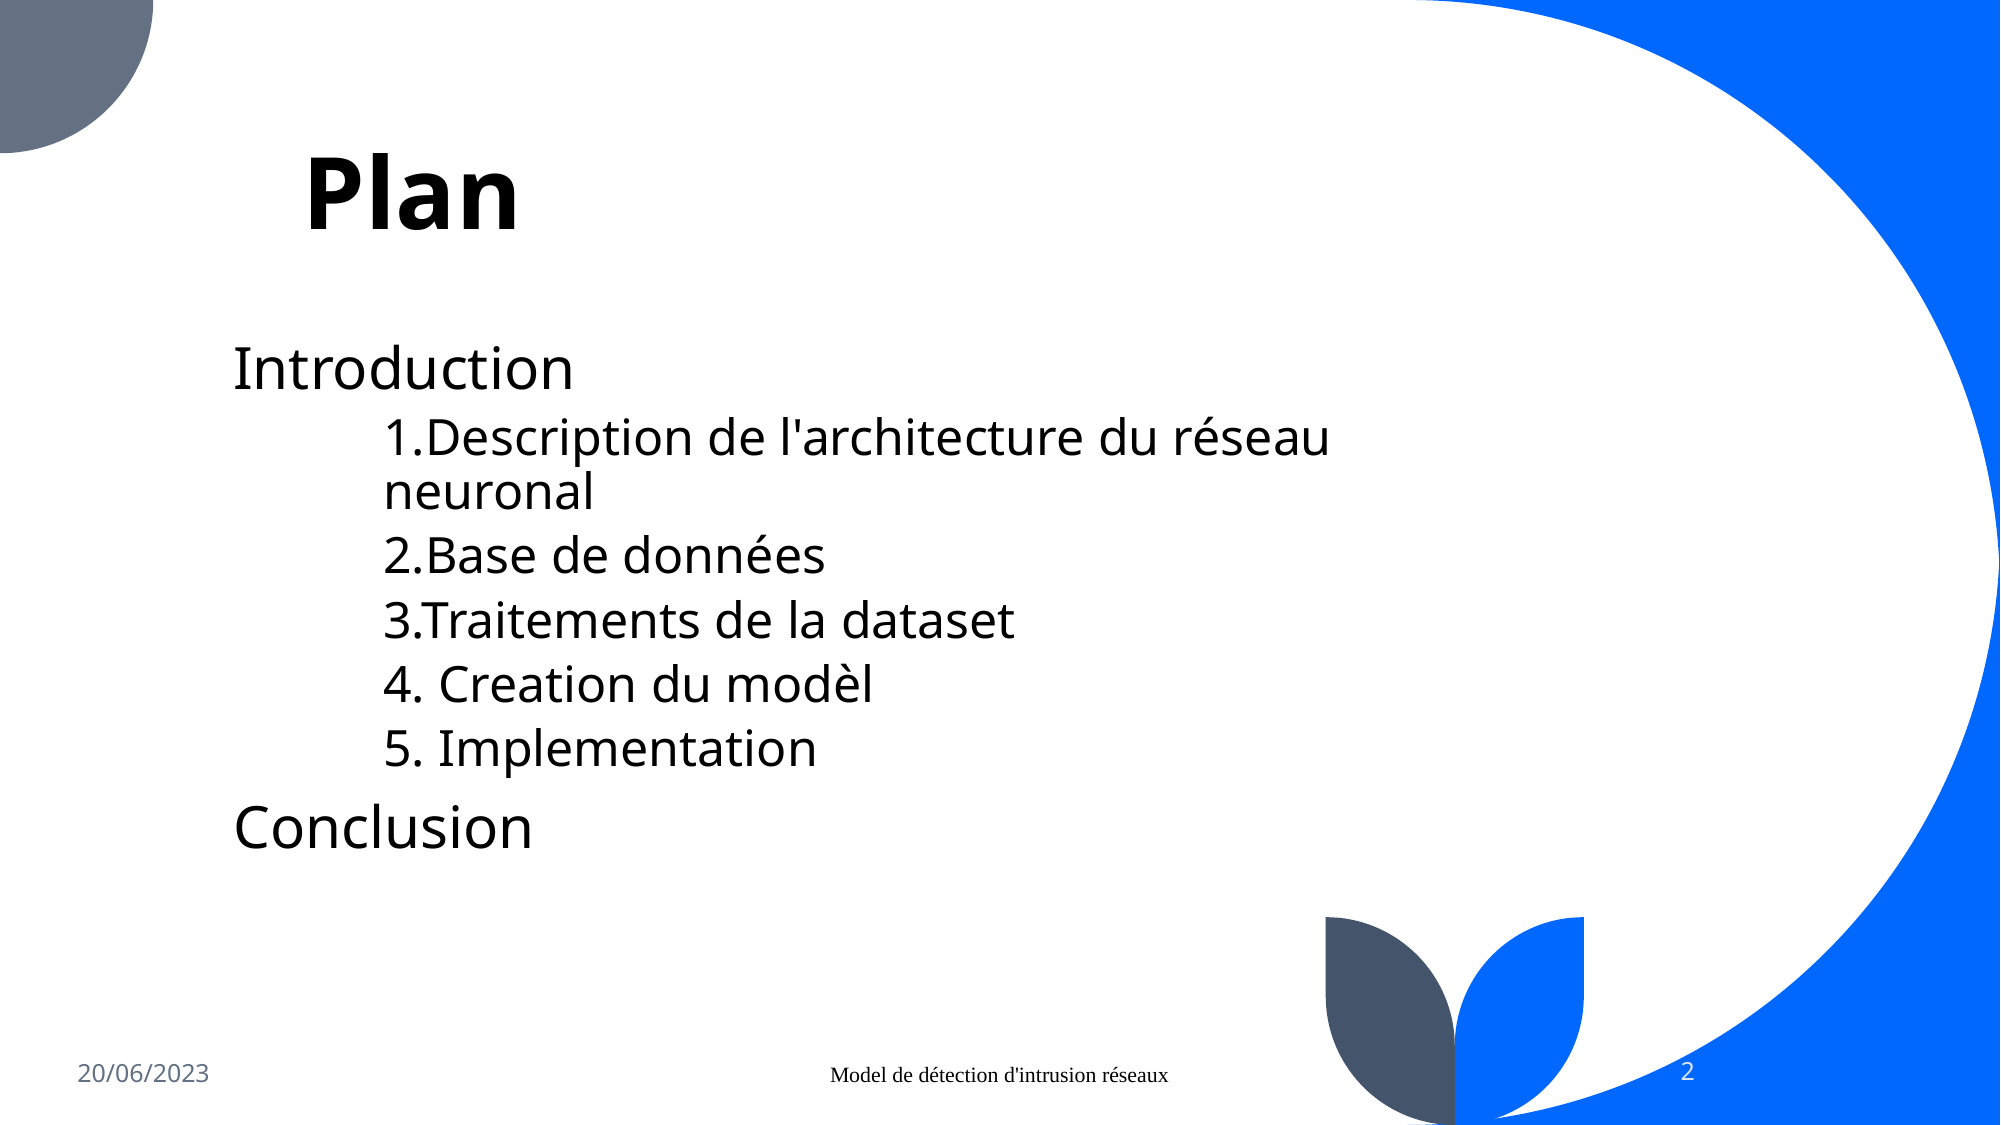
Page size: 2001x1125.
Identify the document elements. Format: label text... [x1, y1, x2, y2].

text_box 20/06/2023 [62, 1042, 513, 1103]
text_box Plan [287, 132, 1222, 259]
text_box Model de détection d'intrusion réseaux [662, 1042, 1338, 1103]
text_box Introduction​ 1.Description de l'architecture du réseau neuronal 2.Base de données​ 3.Traitements de la dataset 4. Creation du modèl ​5. Implementation Conclusion [218, 331, 1559, 971]
text_box [1665, 1042, 1938, 1103]
